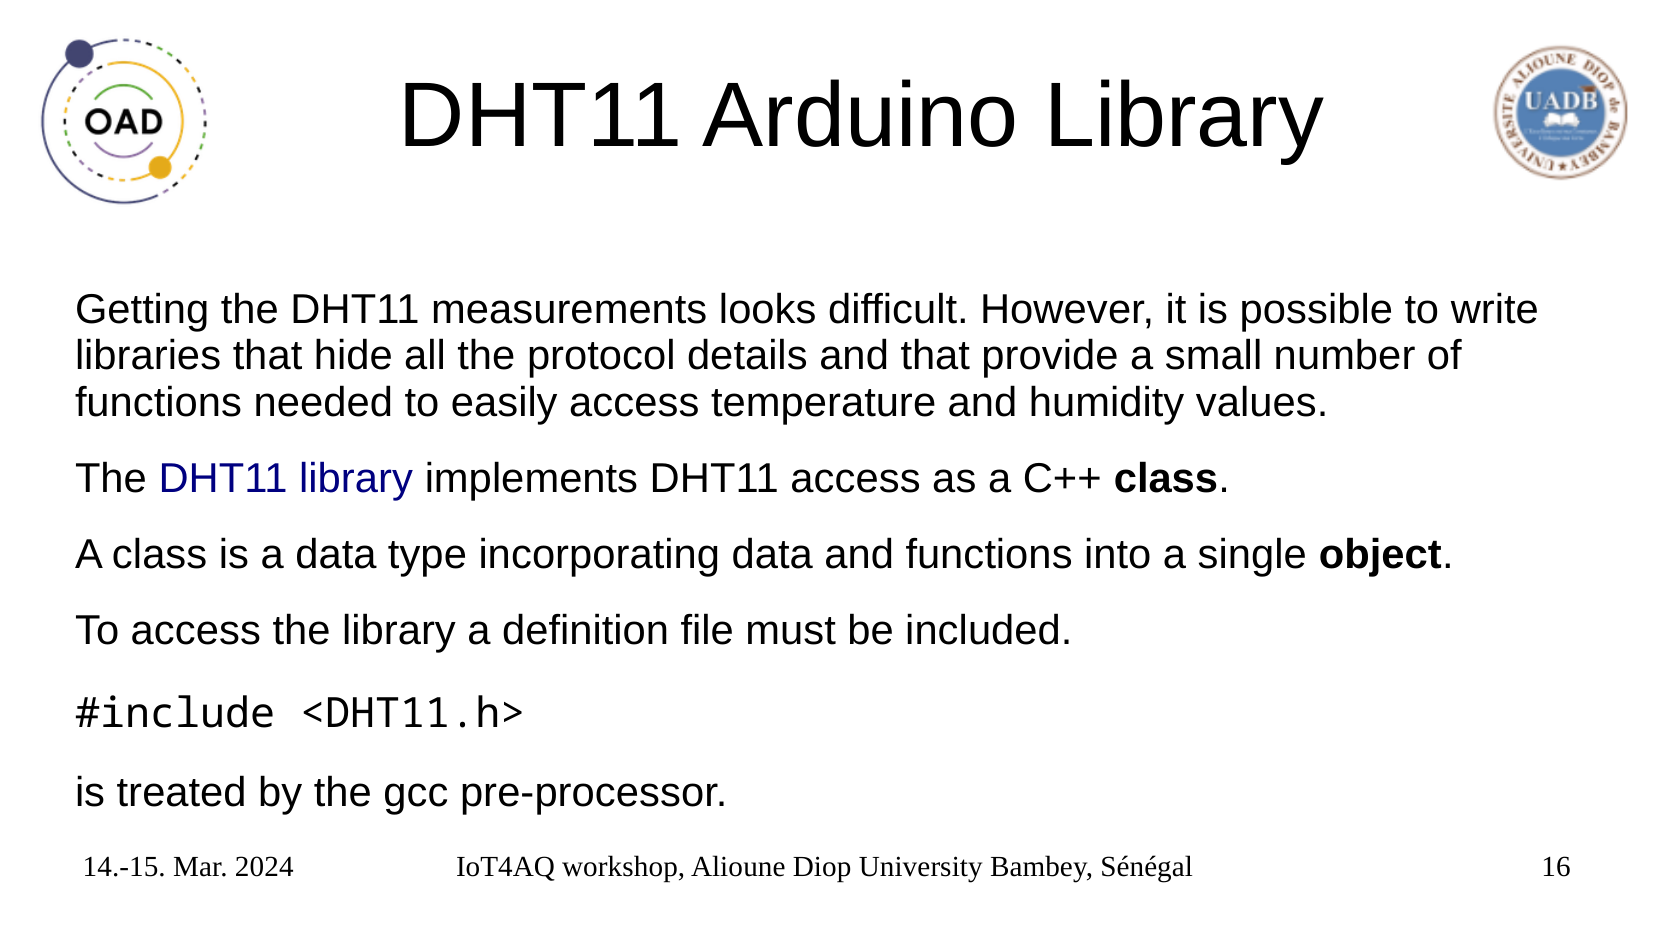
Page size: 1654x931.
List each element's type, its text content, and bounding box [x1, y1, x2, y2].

title DHT11 Arduino Library [278, 37, 1446, 193]
picture [0, 24, 242, 225]
list Getting the DHT11 measurements looks difficult. However, it is possible to write libraries that hide all the protocol details and that provide a small number of functions needed to easily access temperature and humidity values. The DHT11 library implements DHT11 access as a C++ class. A class is a data type incorporating data and functions into a single object. To access the library a definition file must be included. #include <DHT11.h> is treated by the gcc pre-processor. [75, 285, 1564, 826]
picture [1482, 37, 1641, 188]
